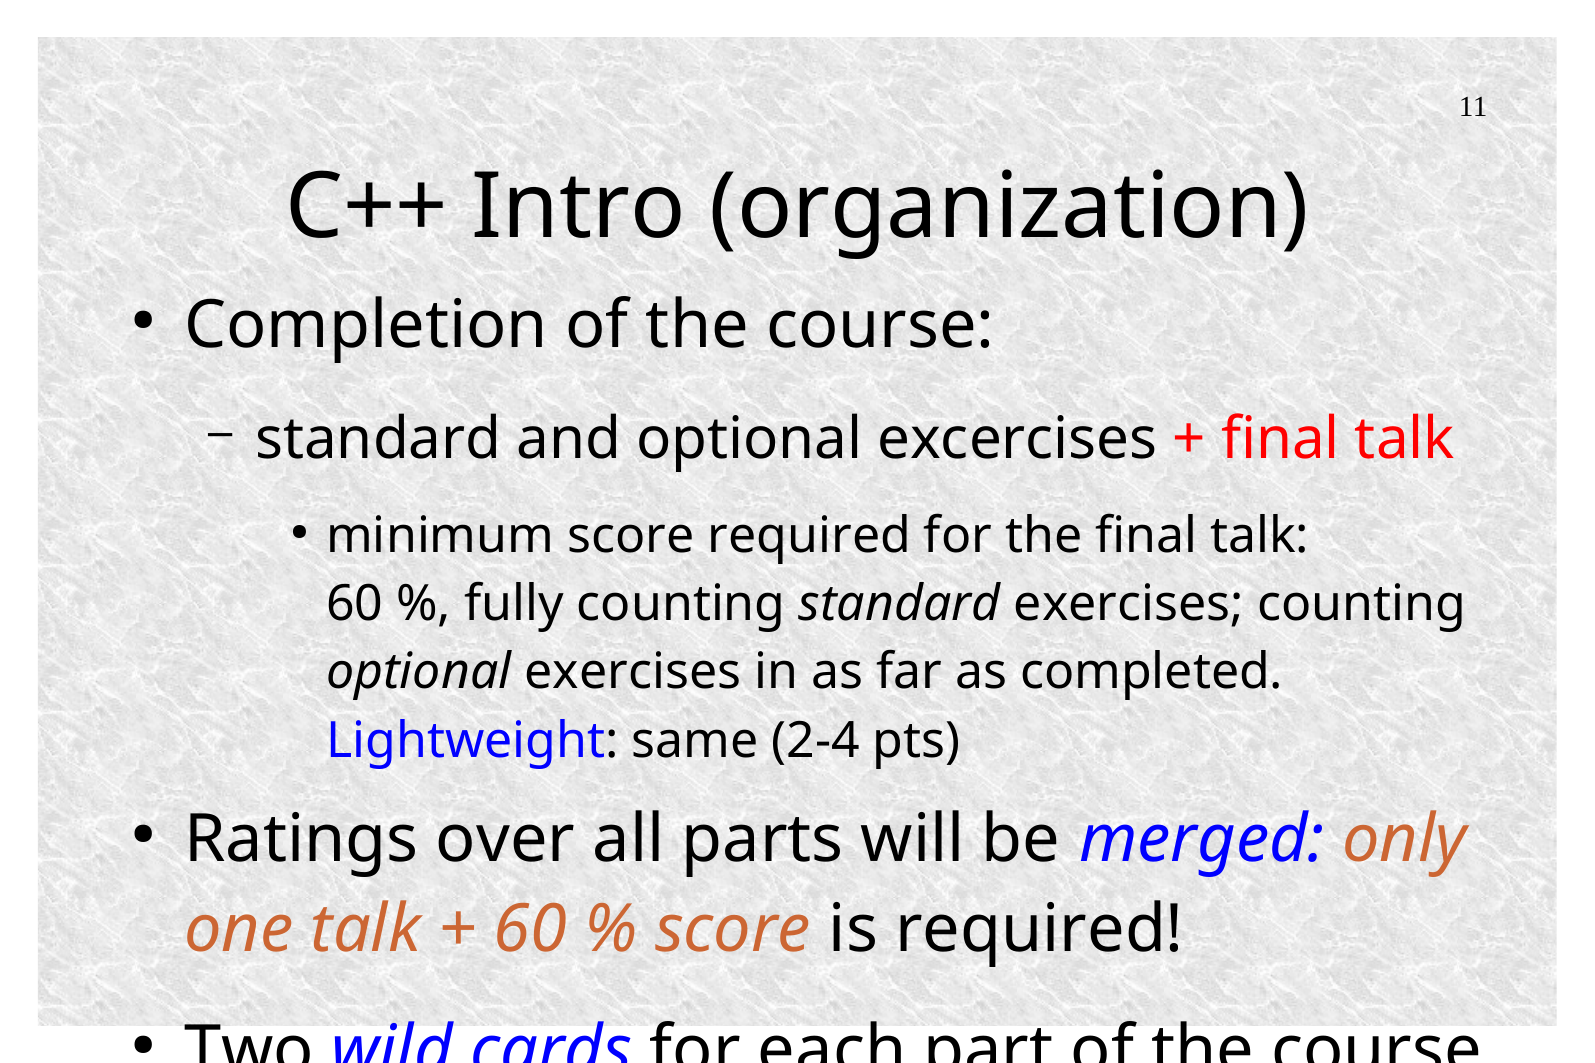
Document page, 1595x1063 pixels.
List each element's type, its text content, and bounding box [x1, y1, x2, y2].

picture [37, 37, 1557, 1026]
list Completion of the course: standard and optional excercises + final talk minimum score required for the final talk: 60 %, fully counting standard exercises; counting optional exercises in as far as completed. Lightweight: same (2-4 pts) Ratings over all parts will be merged: only one talk + 60 % score is required! Two wild cards for each part of the course [113, 275, 1536, 1014]
title C++ Intro (organization) [149, 119, 1447, 275]
